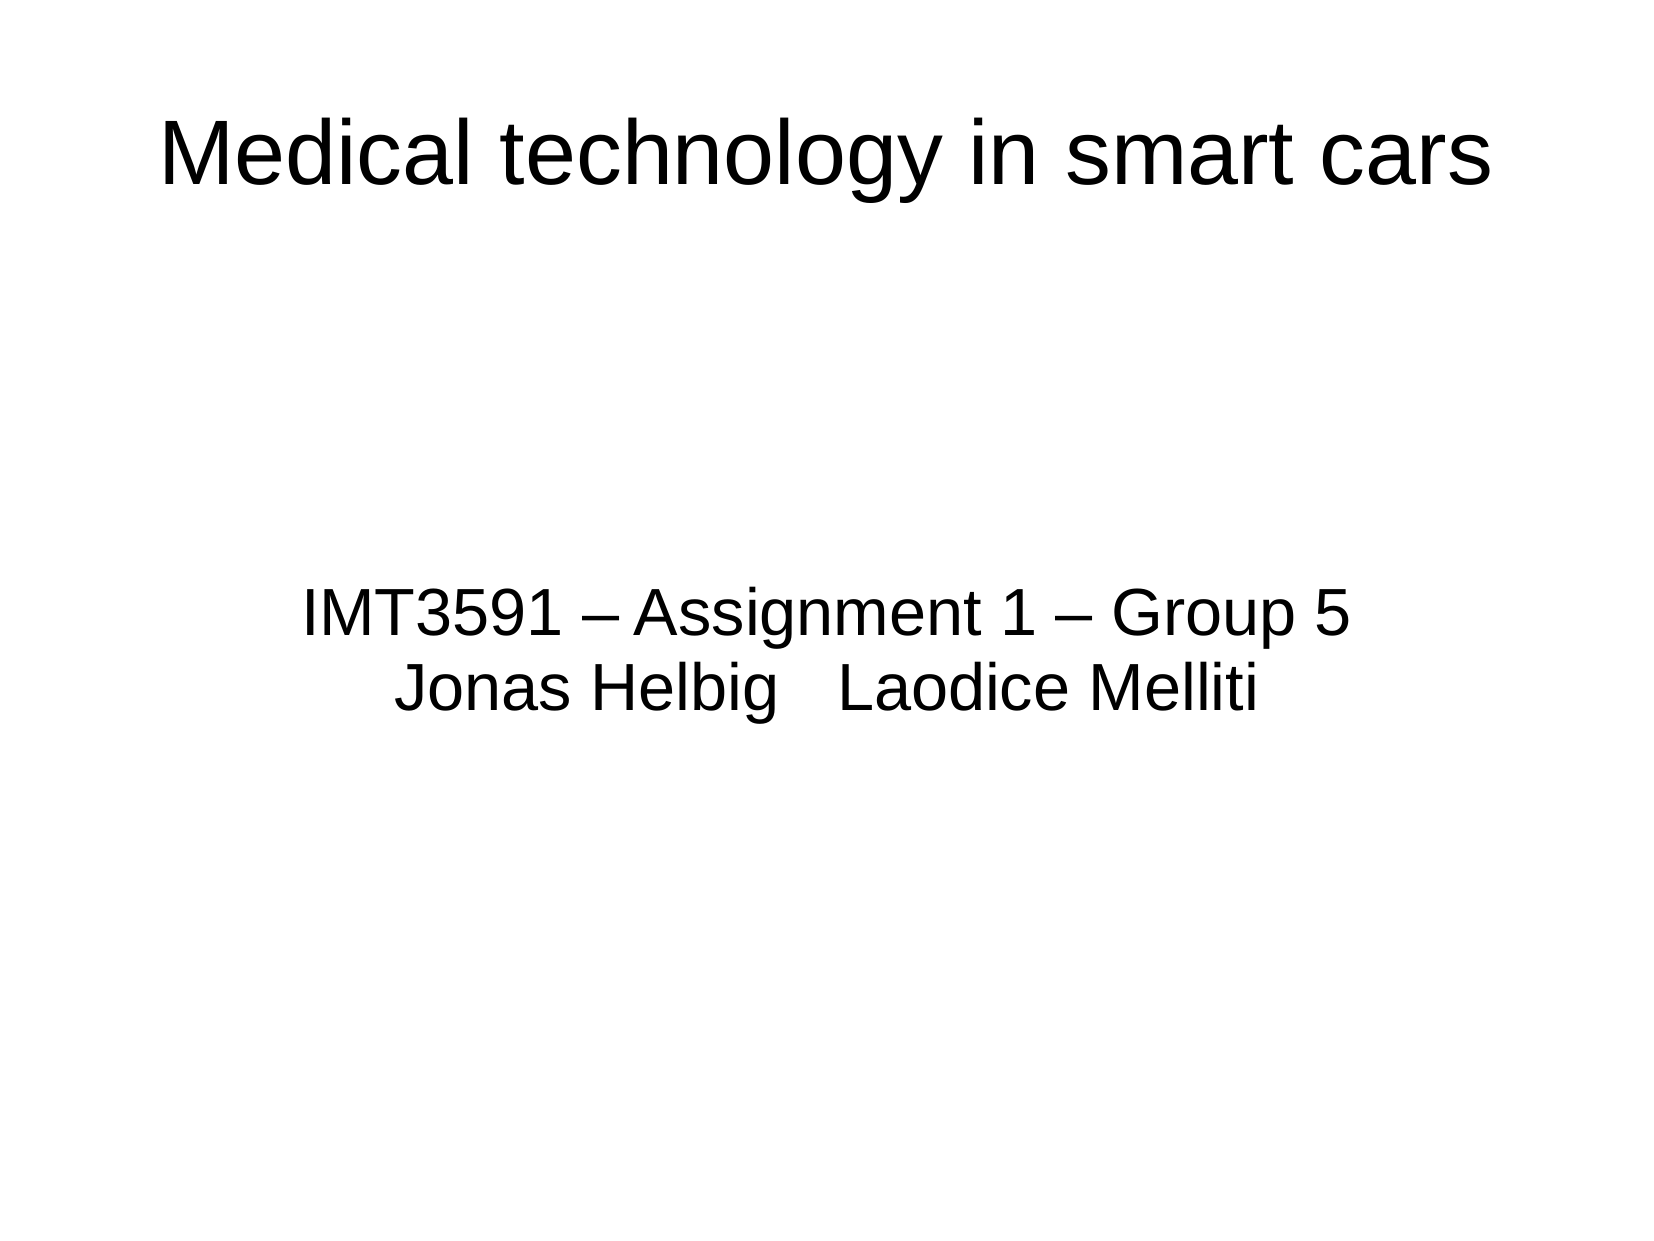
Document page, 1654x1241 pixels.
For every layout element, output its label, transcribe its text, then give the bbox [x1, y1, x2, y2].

subtitle IMT3591 – Assignment 1 – Group 5 Jonas Helbig Laodice Melliti [82, 290, 1571, 1010]
title Medical technology in smart cars [82, 49, 1571, 257]
